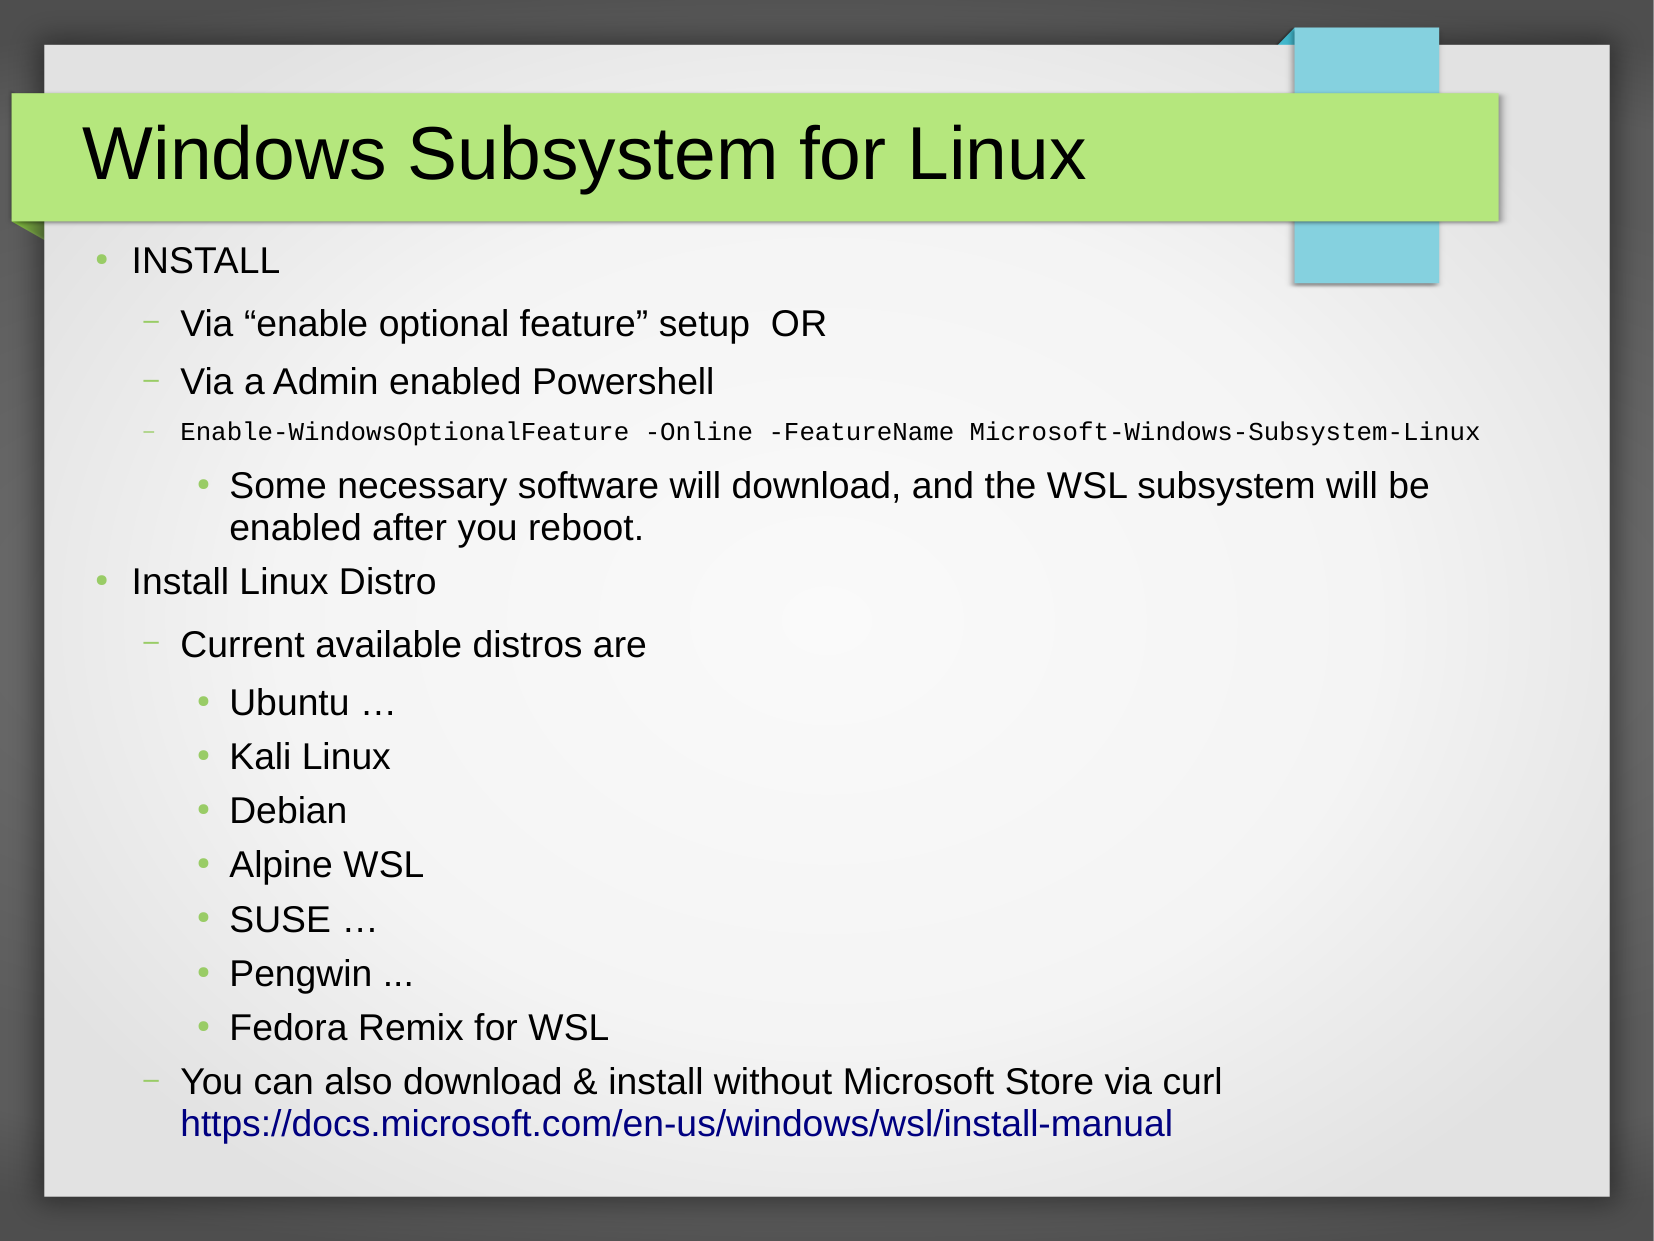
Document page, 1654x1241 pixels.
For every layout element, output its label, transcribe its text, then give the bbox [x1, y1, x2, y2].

title Windows Subsystem for Linux [82, 94, 1264, 213]
list INSTALL Via “enable optional feature” setup OR Via a Admin enabled Powershell Enable-WindowsOptionalFeature -Online -FeatureName Microsoft-Windows-Subsystem-Linux Some necessary software will download, and the WSL subsystem will be enabled after you reboot. Install Linux Distro Current available distros are Ubuntu … Kali Linux Debian Alpine WSL SUSE … Pengwin ... Fedora Remix for WSL You can also download & install without Microsoft Store via curl https://docs.microsoft.com/en-us/windows/wsl/install-manual [82, 240, 1571, 1156]
picture [0, 0, 1654, 1241]
